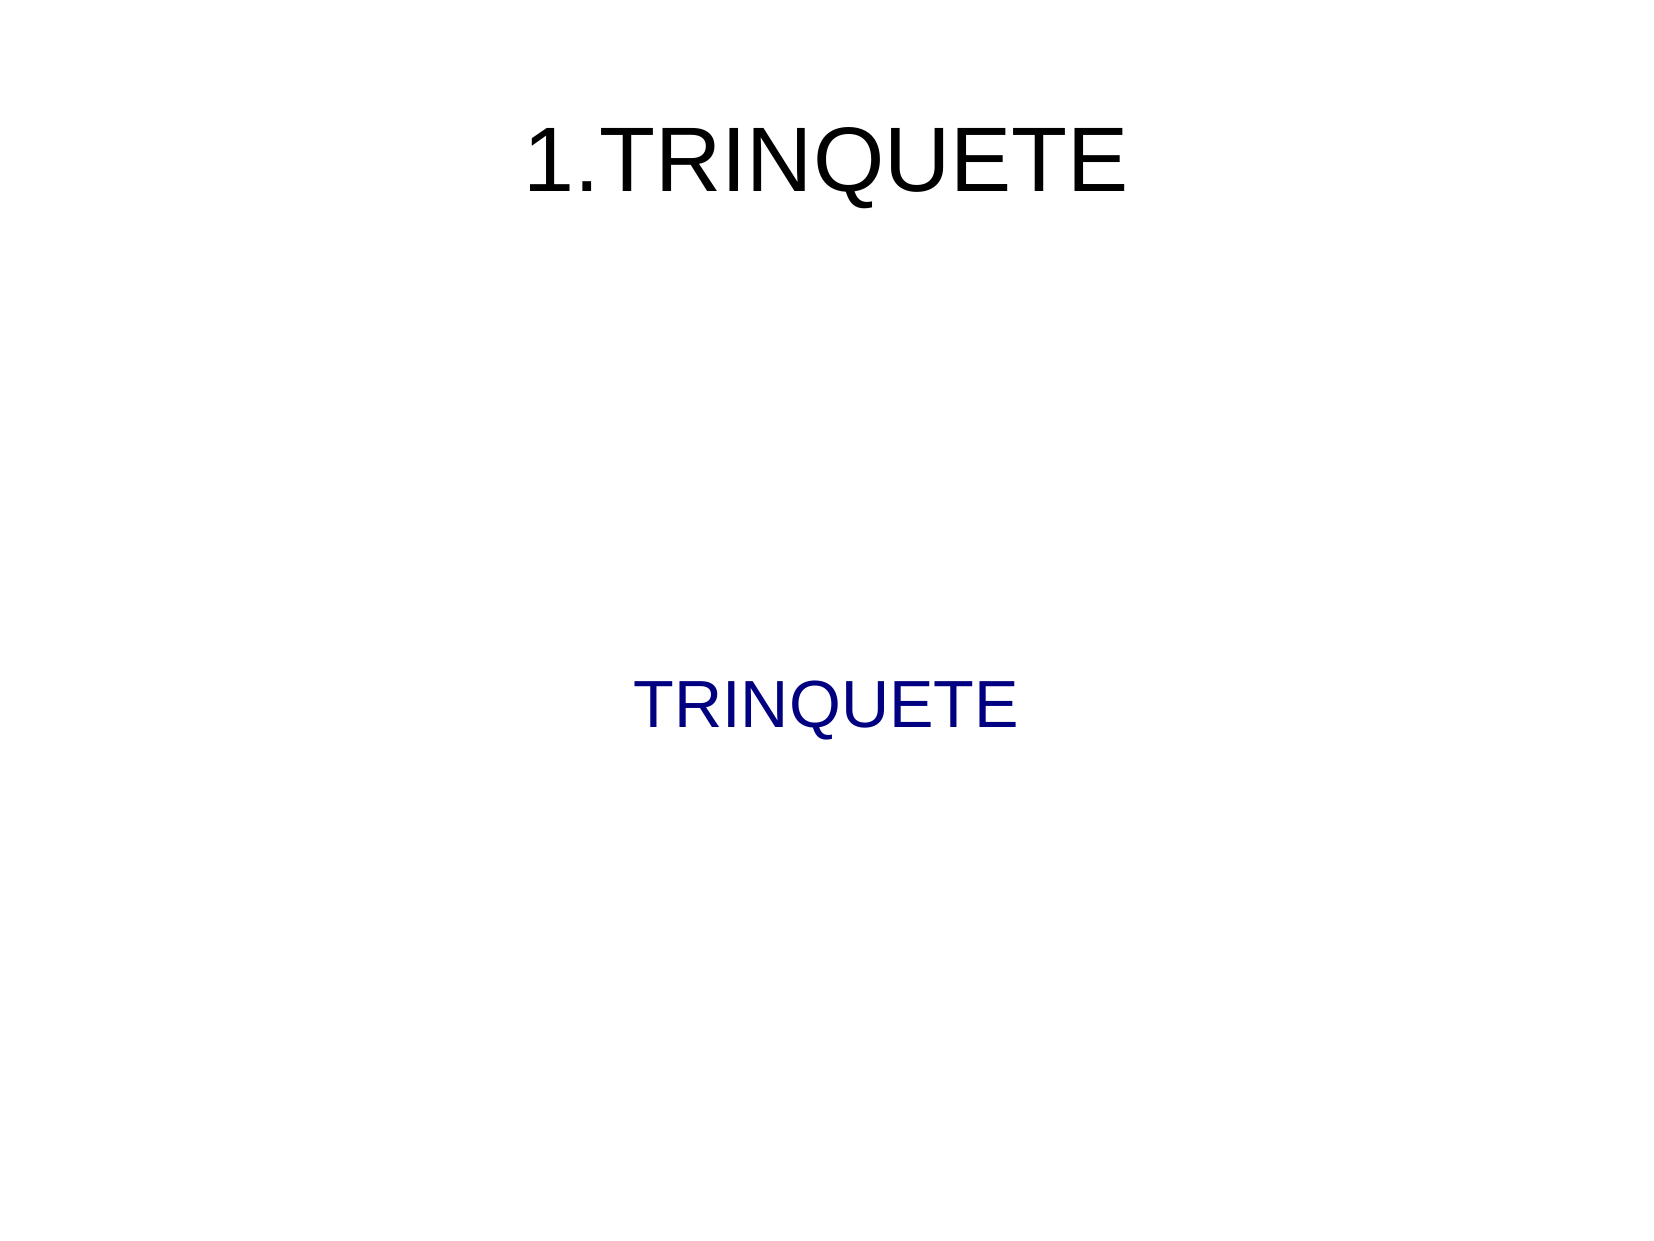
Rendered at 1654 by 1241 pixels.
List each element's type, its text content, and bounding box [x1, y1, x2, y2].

title 1.TRINQUETE [82, 38, 1571, 268]
subtitle TRINQUETE [82, 290, 1571, 1109]
